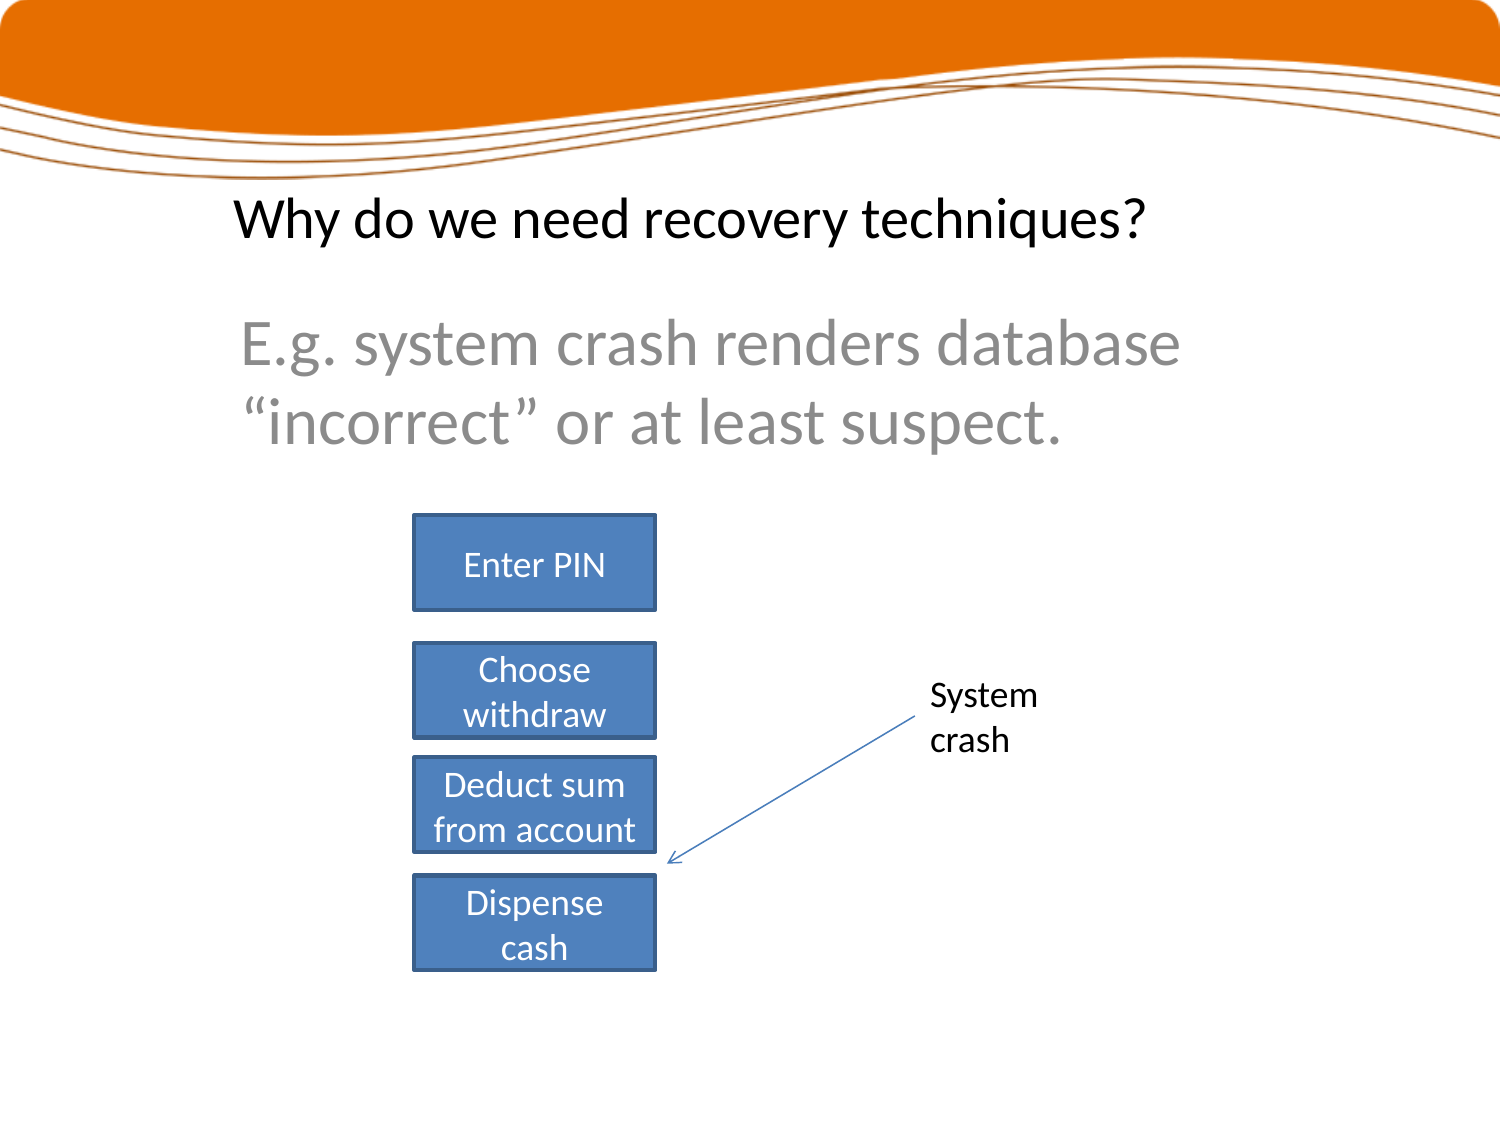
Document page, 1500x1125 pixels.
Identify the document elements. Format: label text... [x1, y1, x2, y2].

text_box Why do we need recovery techniques? [218, 172, 1282, 258]
text_box Enter PIN [414, 515, 656, 610]
text_box Choose withdraw [414, 643, 656, 738]
text_box Dispense cash [414, 875, 656, 970]
subtitle E.g. system crash renders database “incorrect” or at least suspect. [225, 290, 1275, 988]
picture [0, 0, 1500, 180]
text_box System crash [915, 662, 1081, 768]
text_box Deduct sum from account [414, 757, 656, 852]
